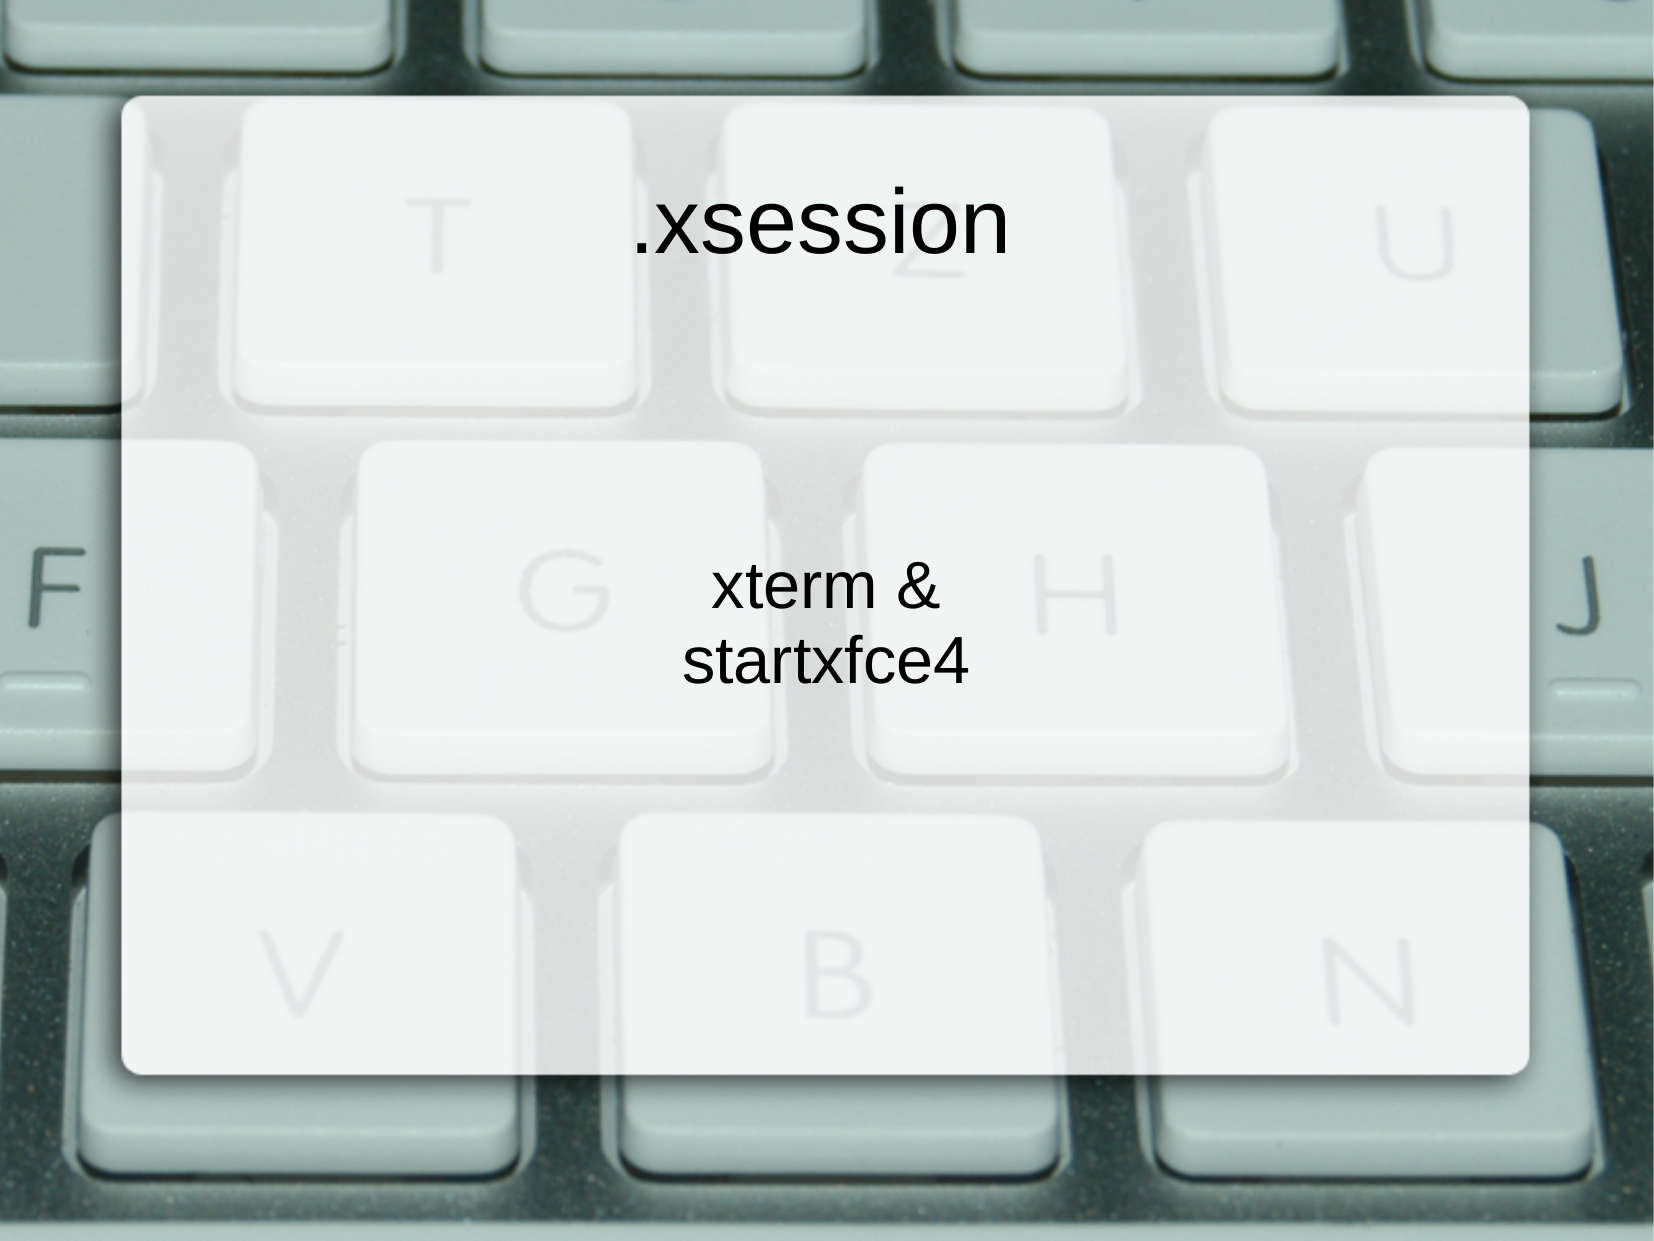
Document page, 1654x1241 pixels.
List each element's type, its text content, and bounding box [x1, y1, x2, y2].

title .xsession [135, 117, 1506, 325]
subtitle xterm & startxfce4 [147, 258, 1506, 1063]
picture [0, 0, 1654, 1241]
